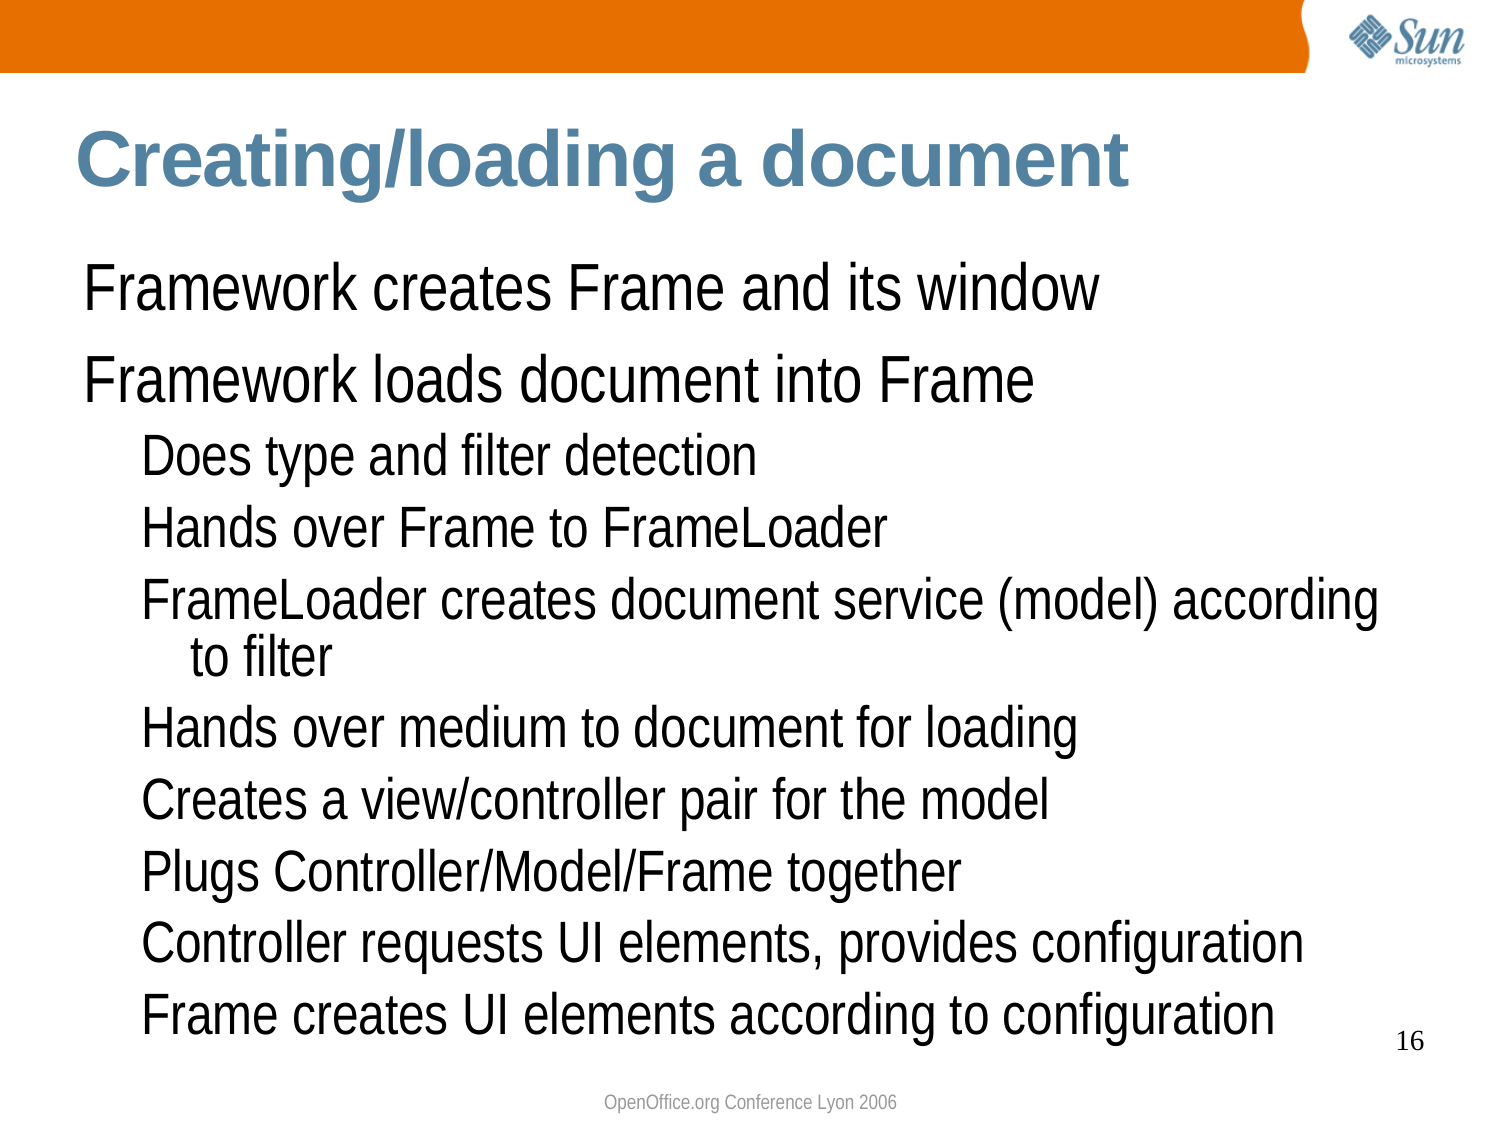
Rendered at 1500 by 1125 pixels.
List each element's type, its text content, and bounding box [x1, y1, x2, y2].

title Creating/loading a document [75, 123, 1437, 227]
list Framework creates Frame and its window Framework loads document into Frame Does type and filter detection Hands over Frame to FrameLoader FrameLoader creates document service (model) according to filter Hands over medium to document for loading Creates a view/controller pair for the model Plugs Controller/Model/Frame together Controller requests UI elements, provides configuration Frame creates UI elements according to configuration [64, 258, 1401, 1062]
picture [0, 0, 1500, 73]
